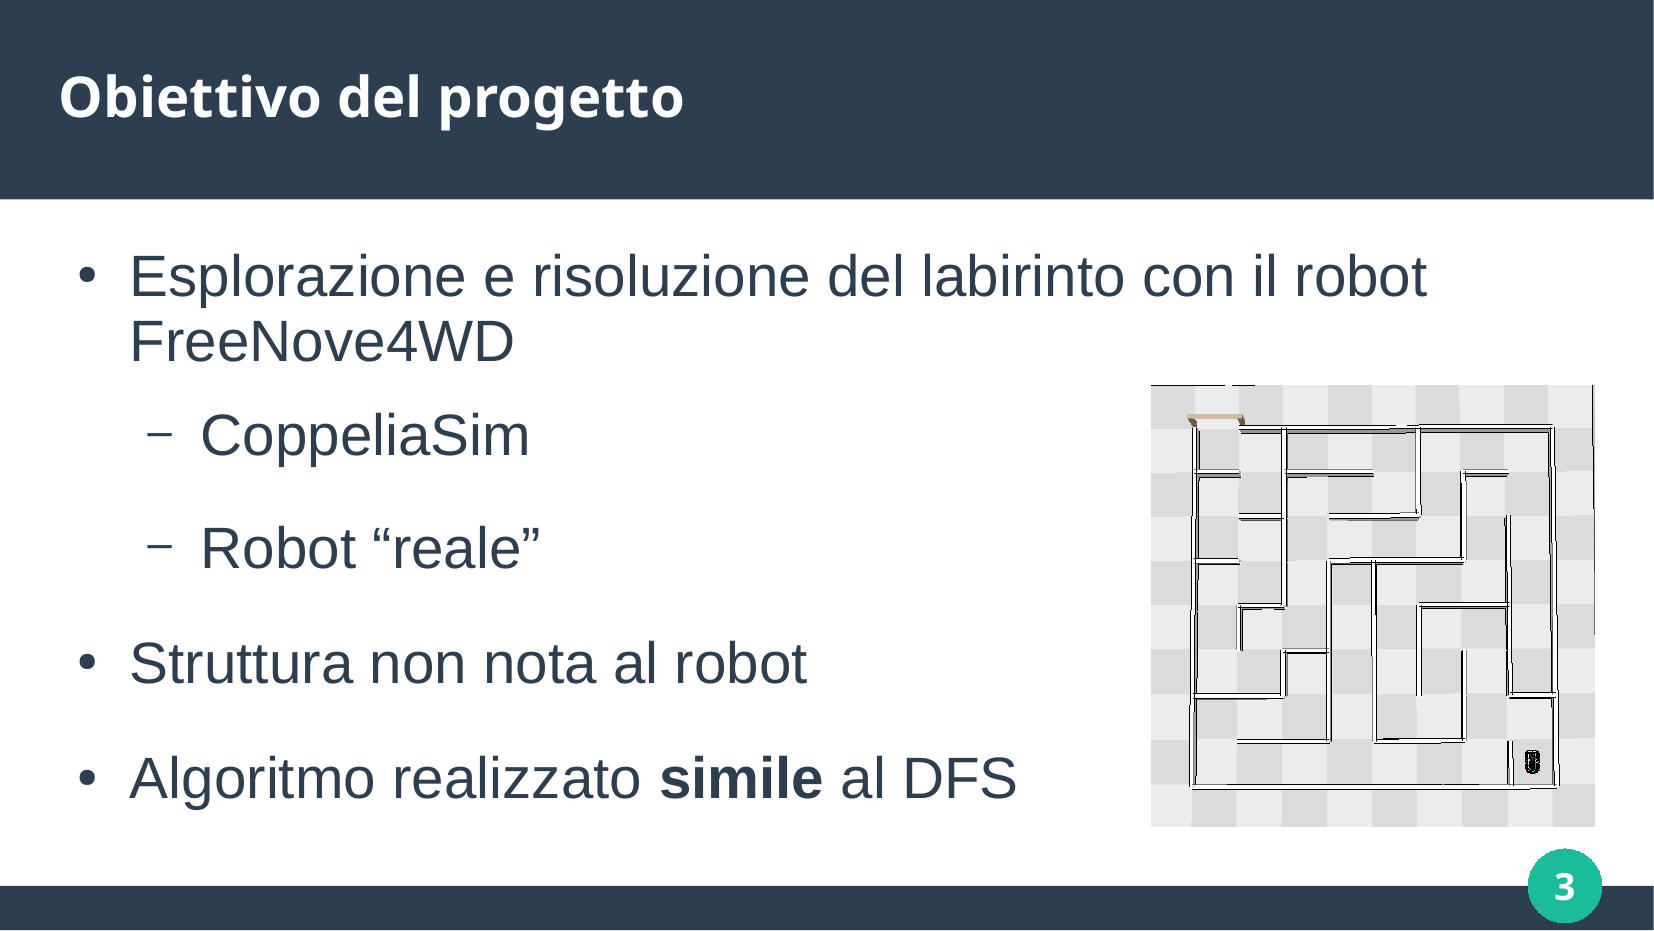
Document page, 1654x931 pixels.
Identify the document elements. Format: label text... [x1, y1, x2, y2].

list Esplorazione e risoluzione del labirinto con il robot FreeNove4WD CoppeliaSim Robot “reale” Struttura non nota al robot Algoritmo realizzato simile al DFS [59, 243, 1595, 864]
picture [1151, 385, 1595, 827]
title Obiettivo del progetto [59, 37, 1595, 156]
